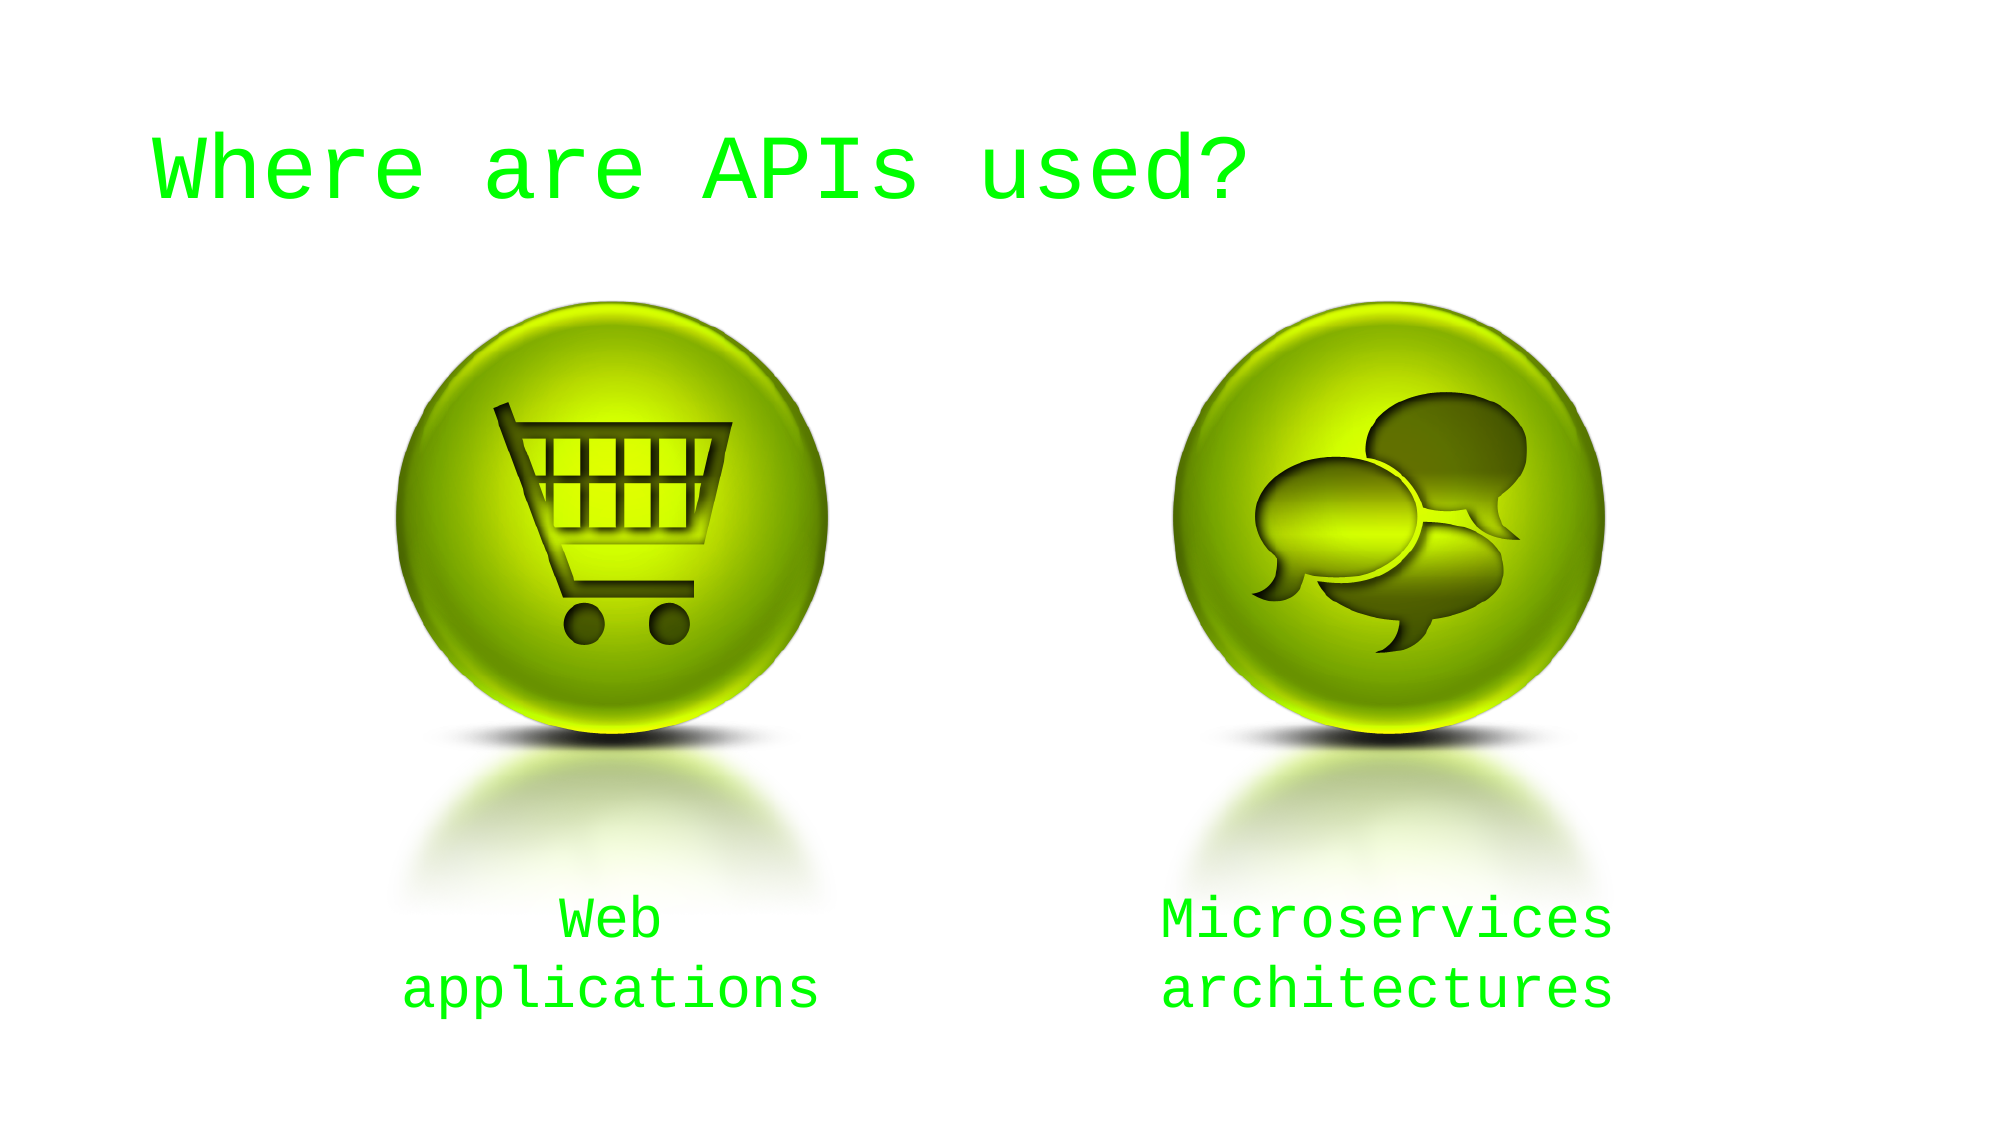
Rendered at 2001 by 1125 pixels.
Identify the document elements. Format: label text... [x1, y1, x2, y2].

picture [1100, 277, 1677, 871]
picture [323, 277, 900, 950]
text_box Web applications [323, 950, 900, 1028]
title Where are APIs used? [137, 59, 1863, 278]
text_box Microservices architectures [1100, 871, 1677, 1028]
